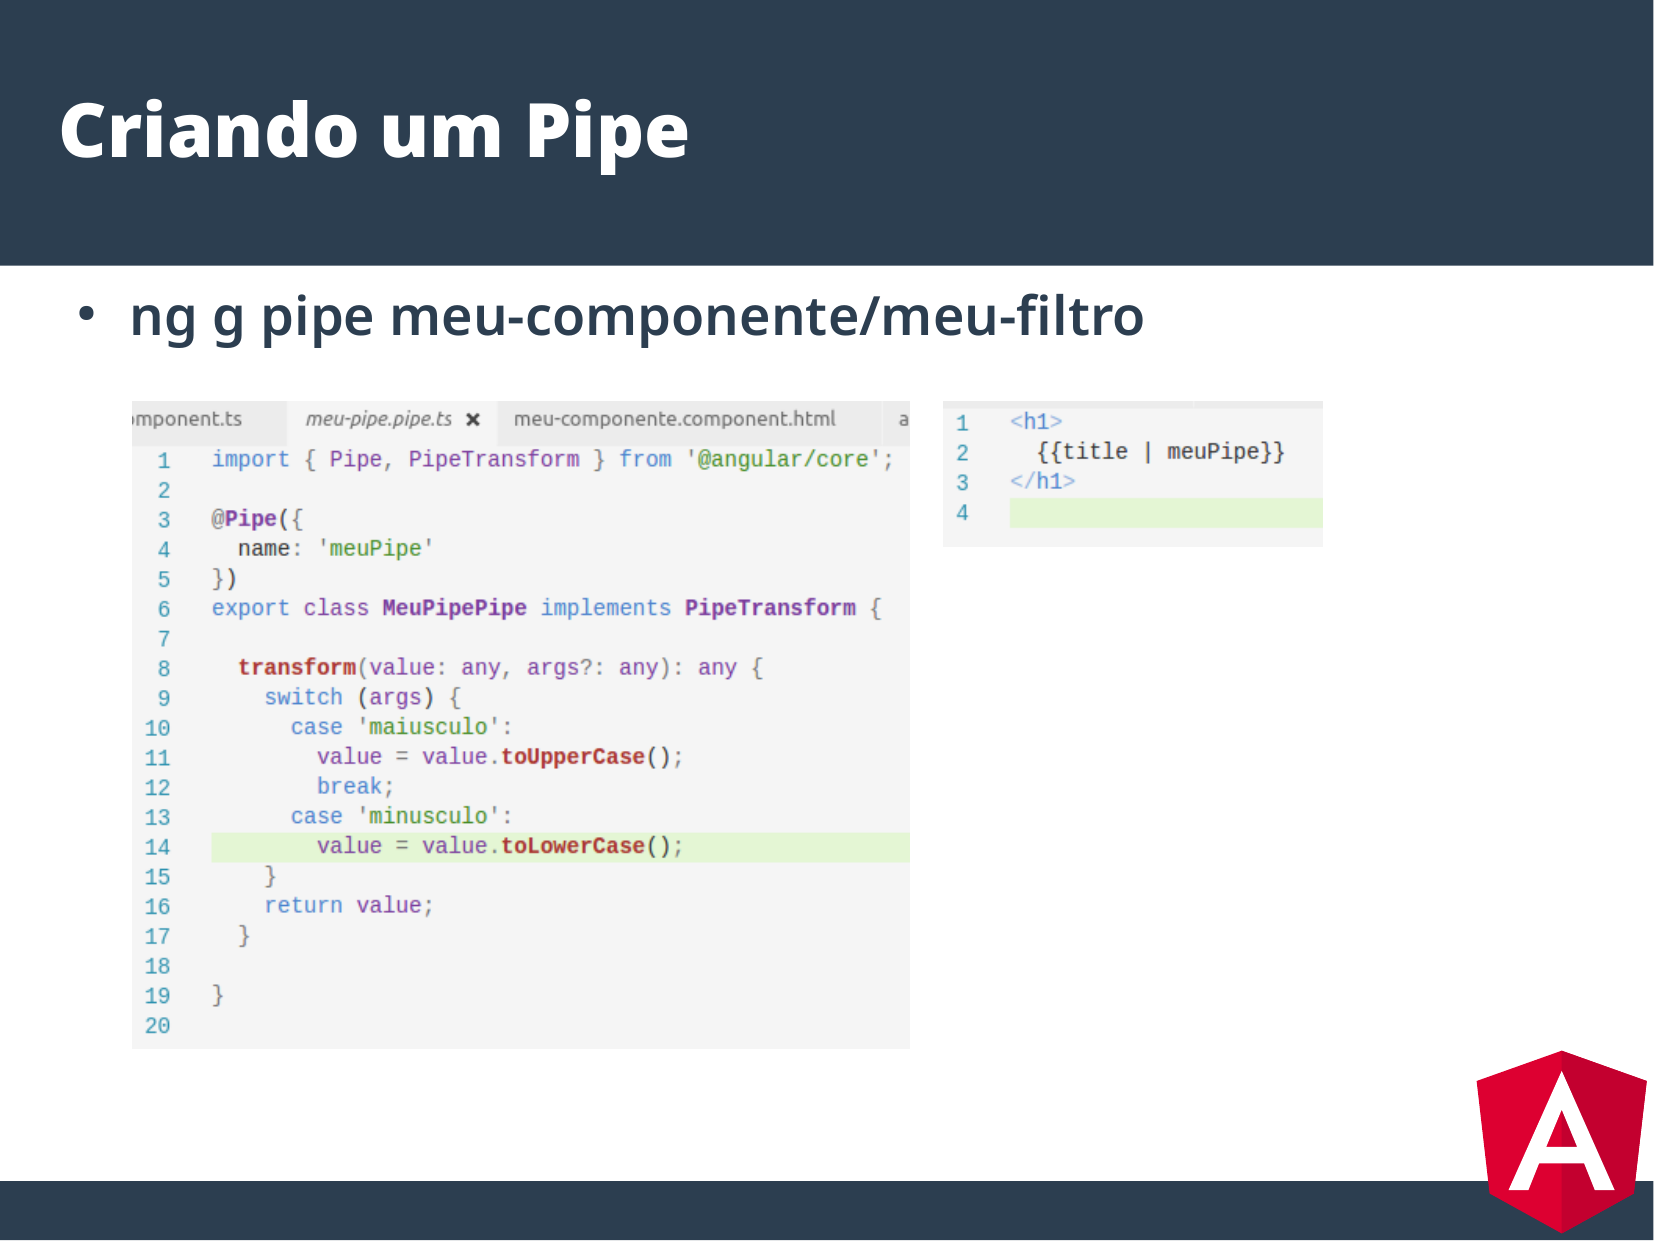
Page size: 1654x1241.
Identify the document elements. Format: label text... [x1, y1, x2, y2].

picture [132, 401, 910, 1049]
picture [1447, 1022, 1654, 1241]
picture [943, 401, 1323, 547]
list ng g pipe meu-componente/meu-filtro [59, 277, 1595, 1028]
title Criando um Pipe [59, 49, 1595, 207]
